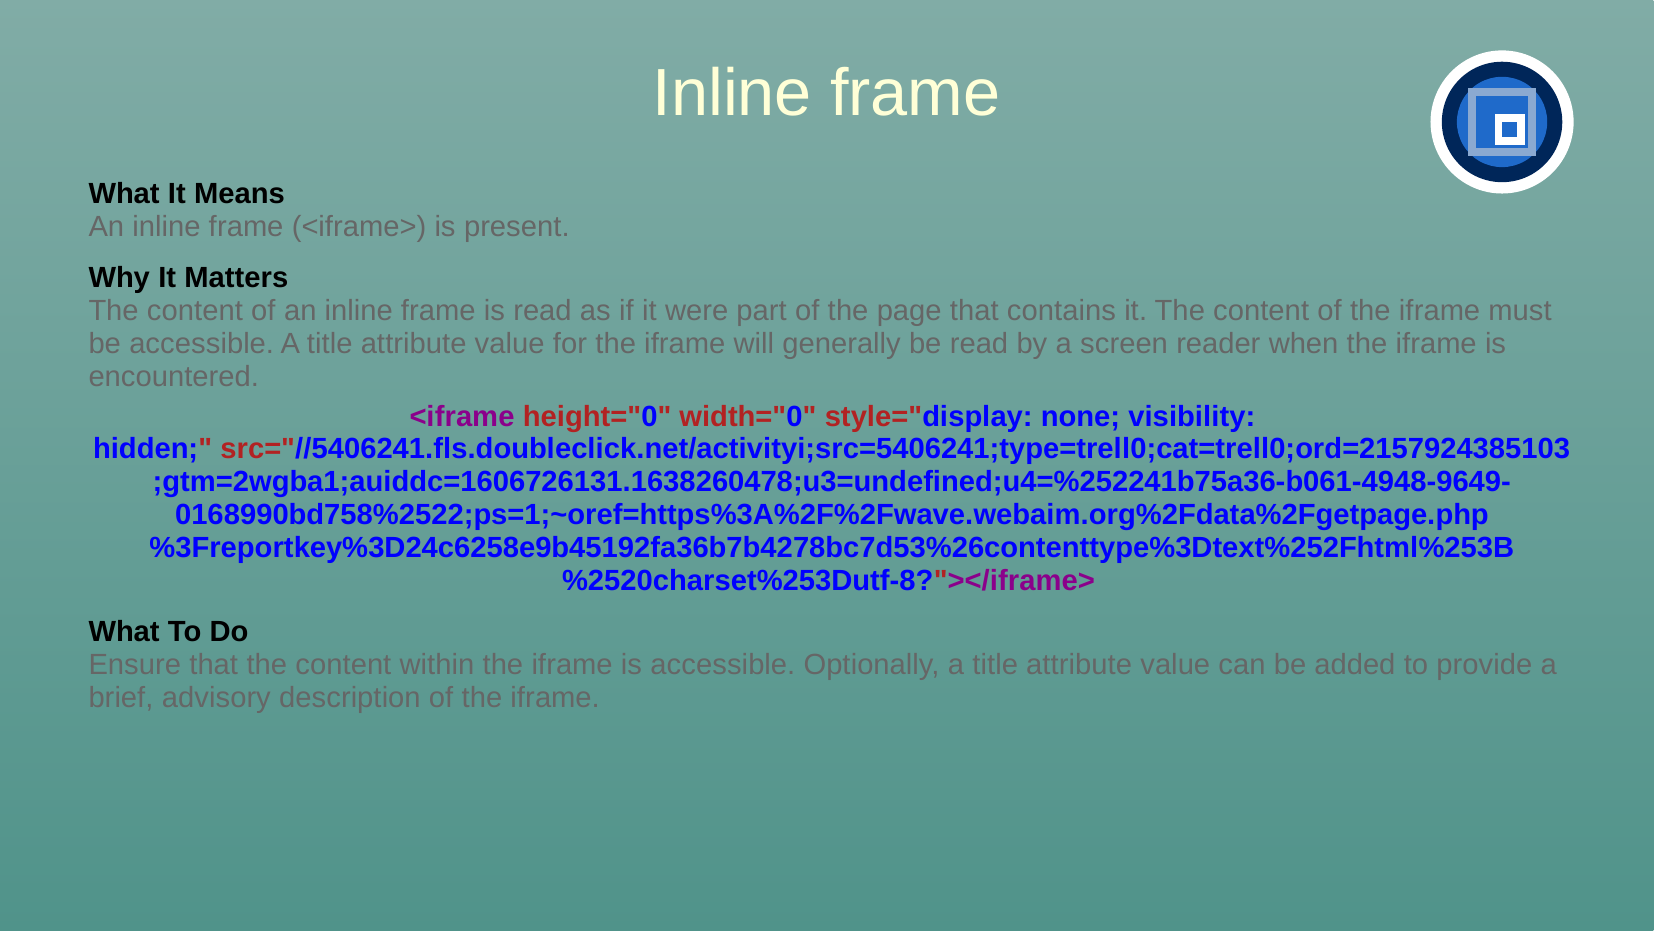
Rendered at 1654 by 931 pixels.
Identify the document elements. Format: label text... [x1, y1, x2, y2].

picture [1417, 37, 1587, 207]
subtitle What It Means An inline frame (<iframe>) is present. Why It Matters The content of an inline frame is read as if it were part of the page that contains it. The content of the iframe must be accessible. A title attribute value for the iframe will generally be read by a screen reader when the iframe is encountered. <iframe height="0" width="0" style="display: none; visibility: hidden;" src="//5406241.fls.doubleclick.net/activityi;src=5406241;type=trell0;cat=trell0;ord=2157924385103;gtm=2wgba1;auiddc=1606726131.1638260478;u3=undefined;u4=%252241b75a36-b061-4948-9649-0168990bd758%2522;ps=1;~oref=https%3A%2F%2Fwave.webaim.org%2Fdata%2Fgetpage.php%3Freportkey%3D24c6258e9b45192fa36b7b4278bc7d53%26contenttype%3Dtext%252Fhtml%253B%2520charset%253Dutf-8?"></iframe> What To Do Ensure that the content within the iframe is accessible. Optionally, a title attribute value can be added to provide a brief, advisory description of the iframe. [88, 177, 1577, 842]
title Inline frame [82, 37, 1417, 148]
